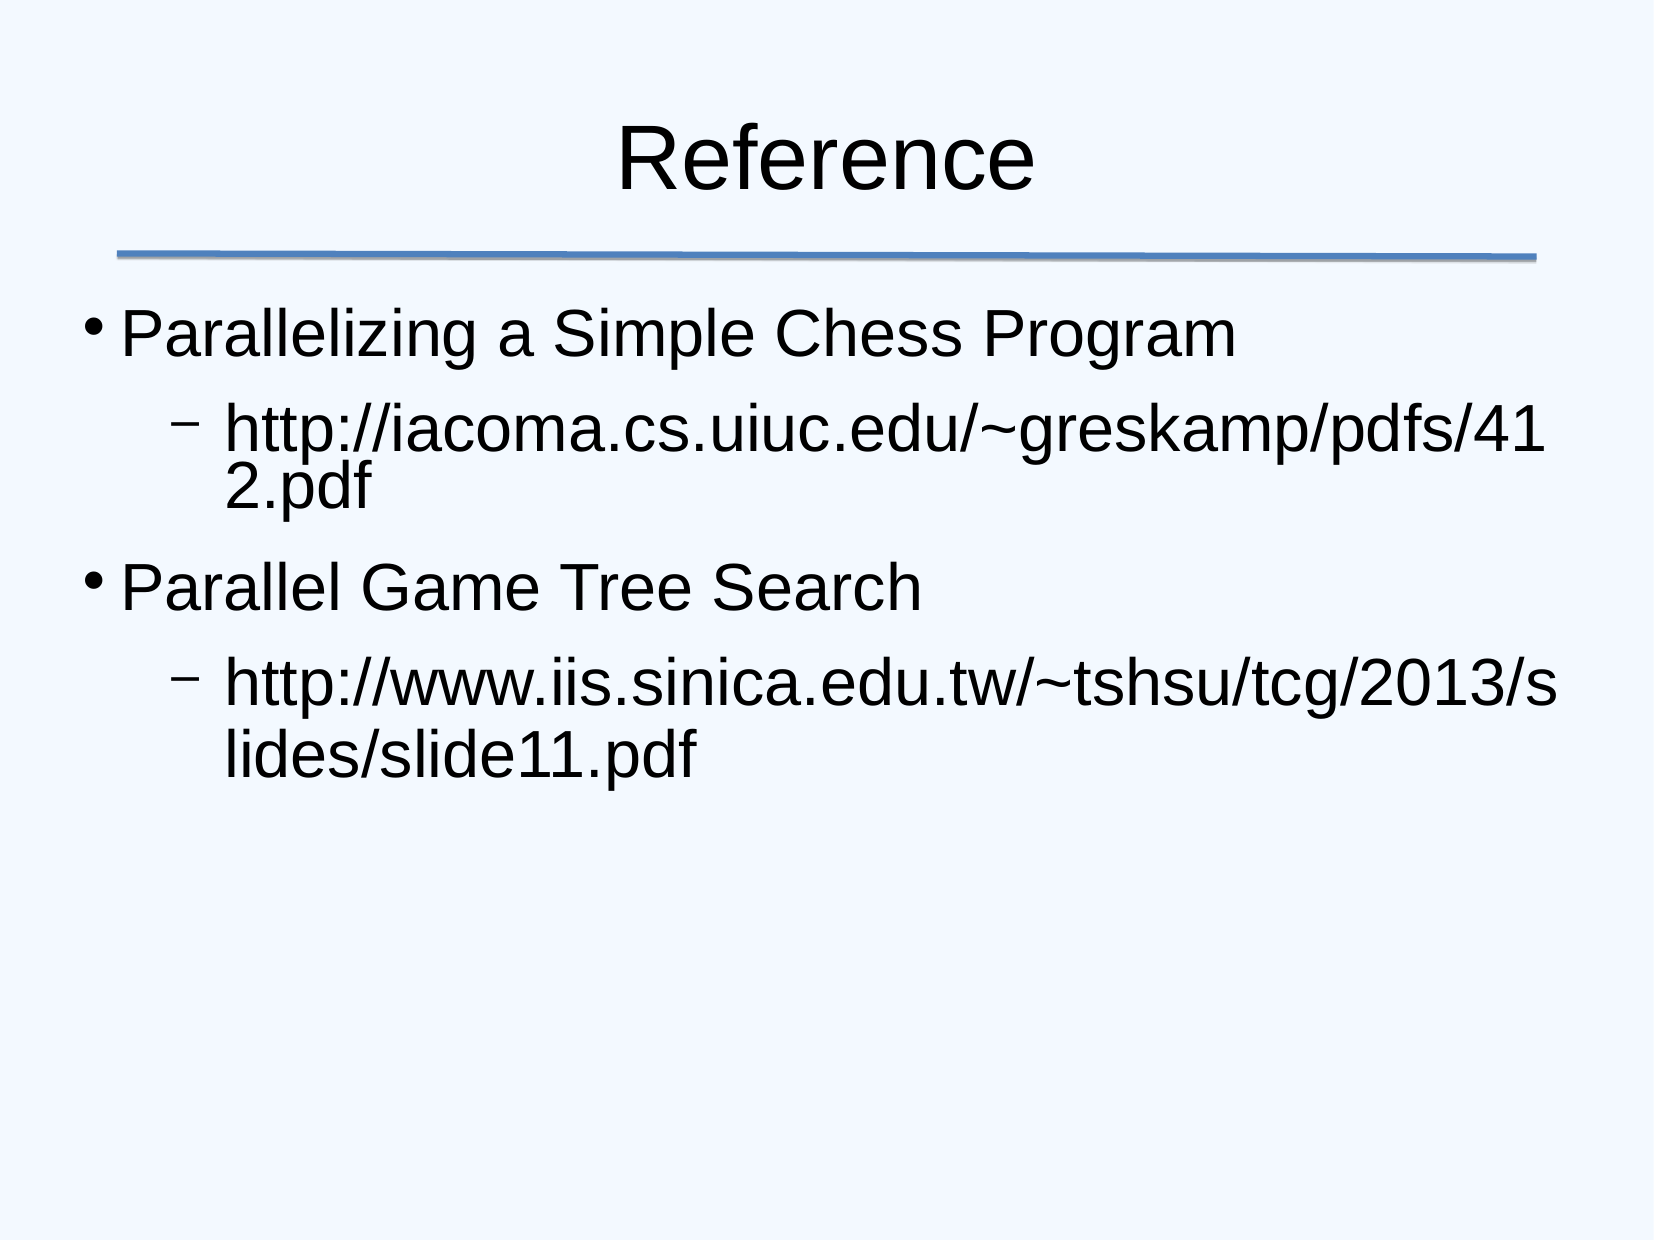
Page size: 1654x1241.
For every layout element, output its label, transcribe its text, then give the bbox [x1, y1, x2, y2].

list Parallelizing a Simple Chess Program http://iacoma.cs.uiuc.edu/~greskamp/pdfs/412.pdf Parallel Game Tree Search http://www.iis.sinica.edu.tw/~tshsu/tcg/2013/slides/slide11.pdf [82, 290, 1571, 1010]
title Reference [82, 49, 1571, 257]
